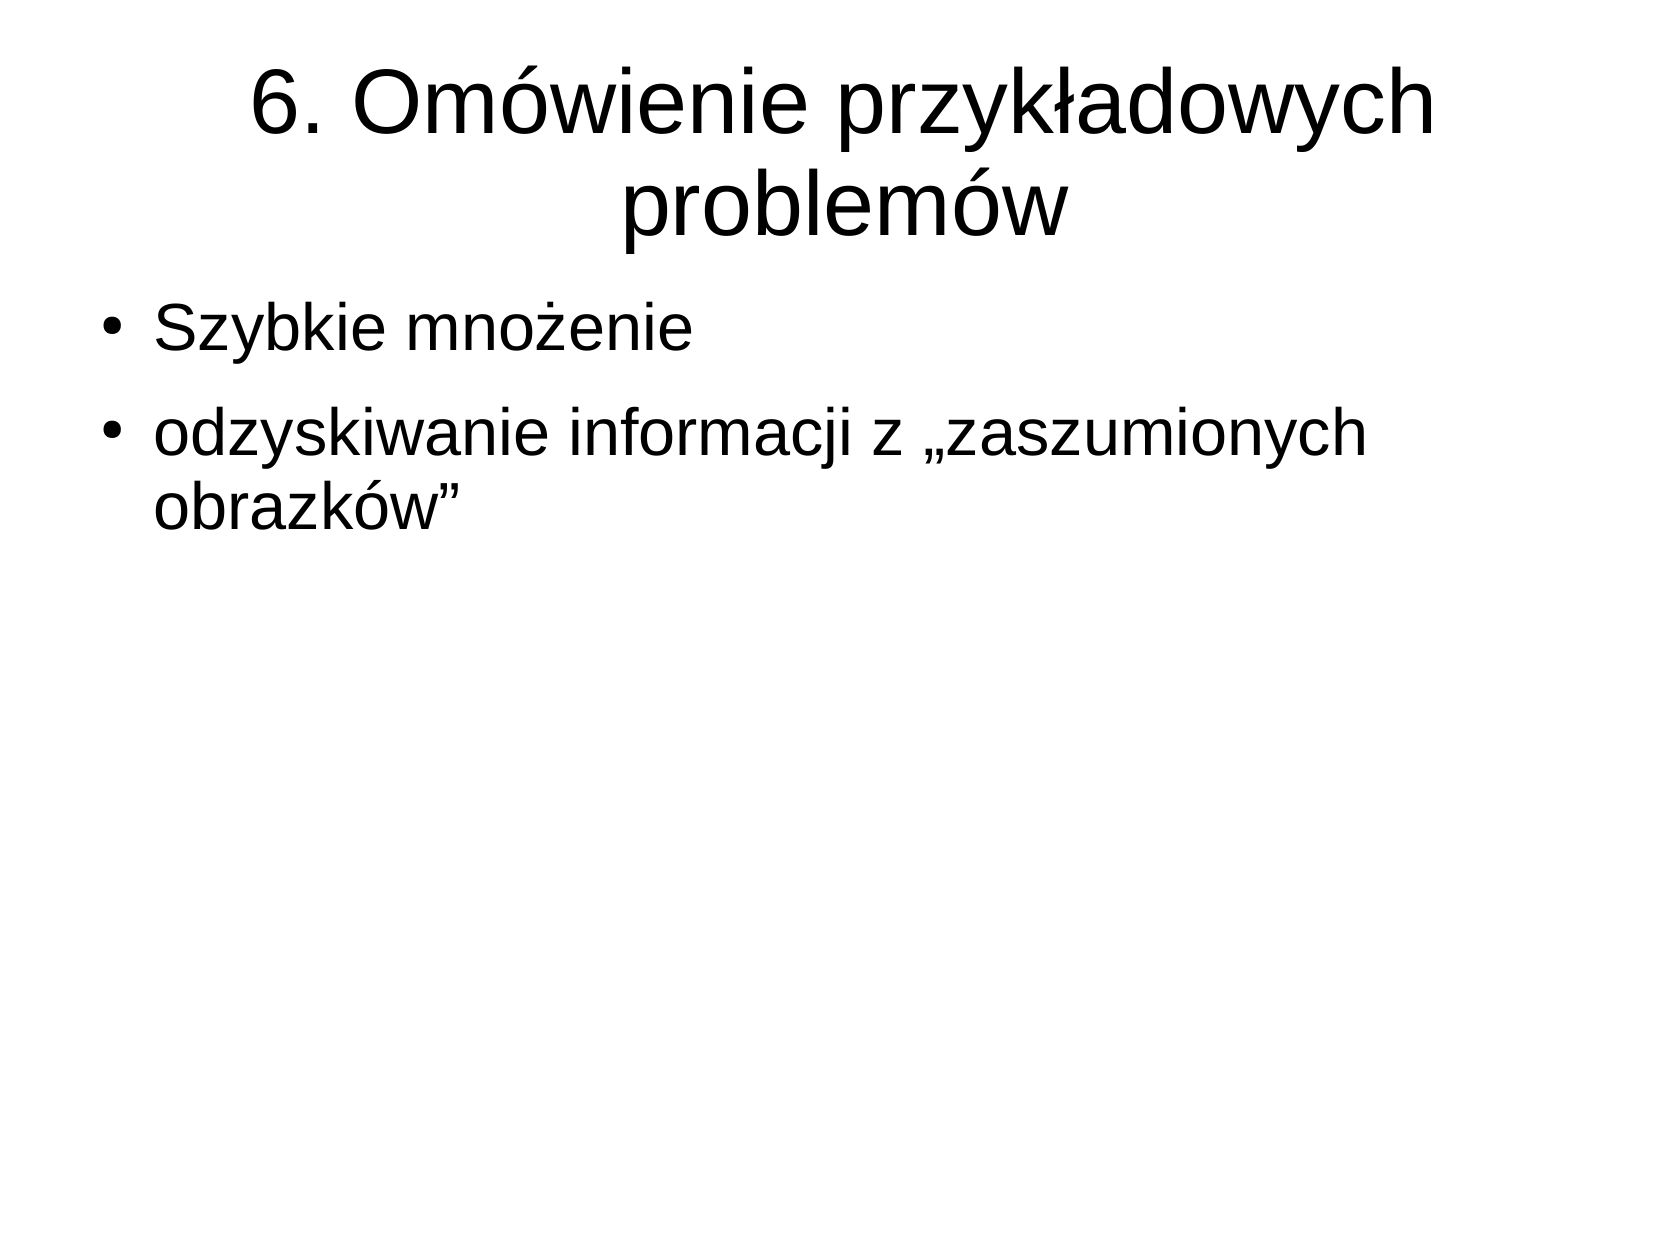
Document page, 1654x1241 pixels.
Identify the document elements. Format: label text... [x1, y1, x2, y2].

title 6. Omówienie przykładowych problemów [82, 49, 1571, 257]
list Szybkie mnożenie odzyskiwanie informacji z „zaszumionych obrazków” [82, 290, 1571, 1010]
